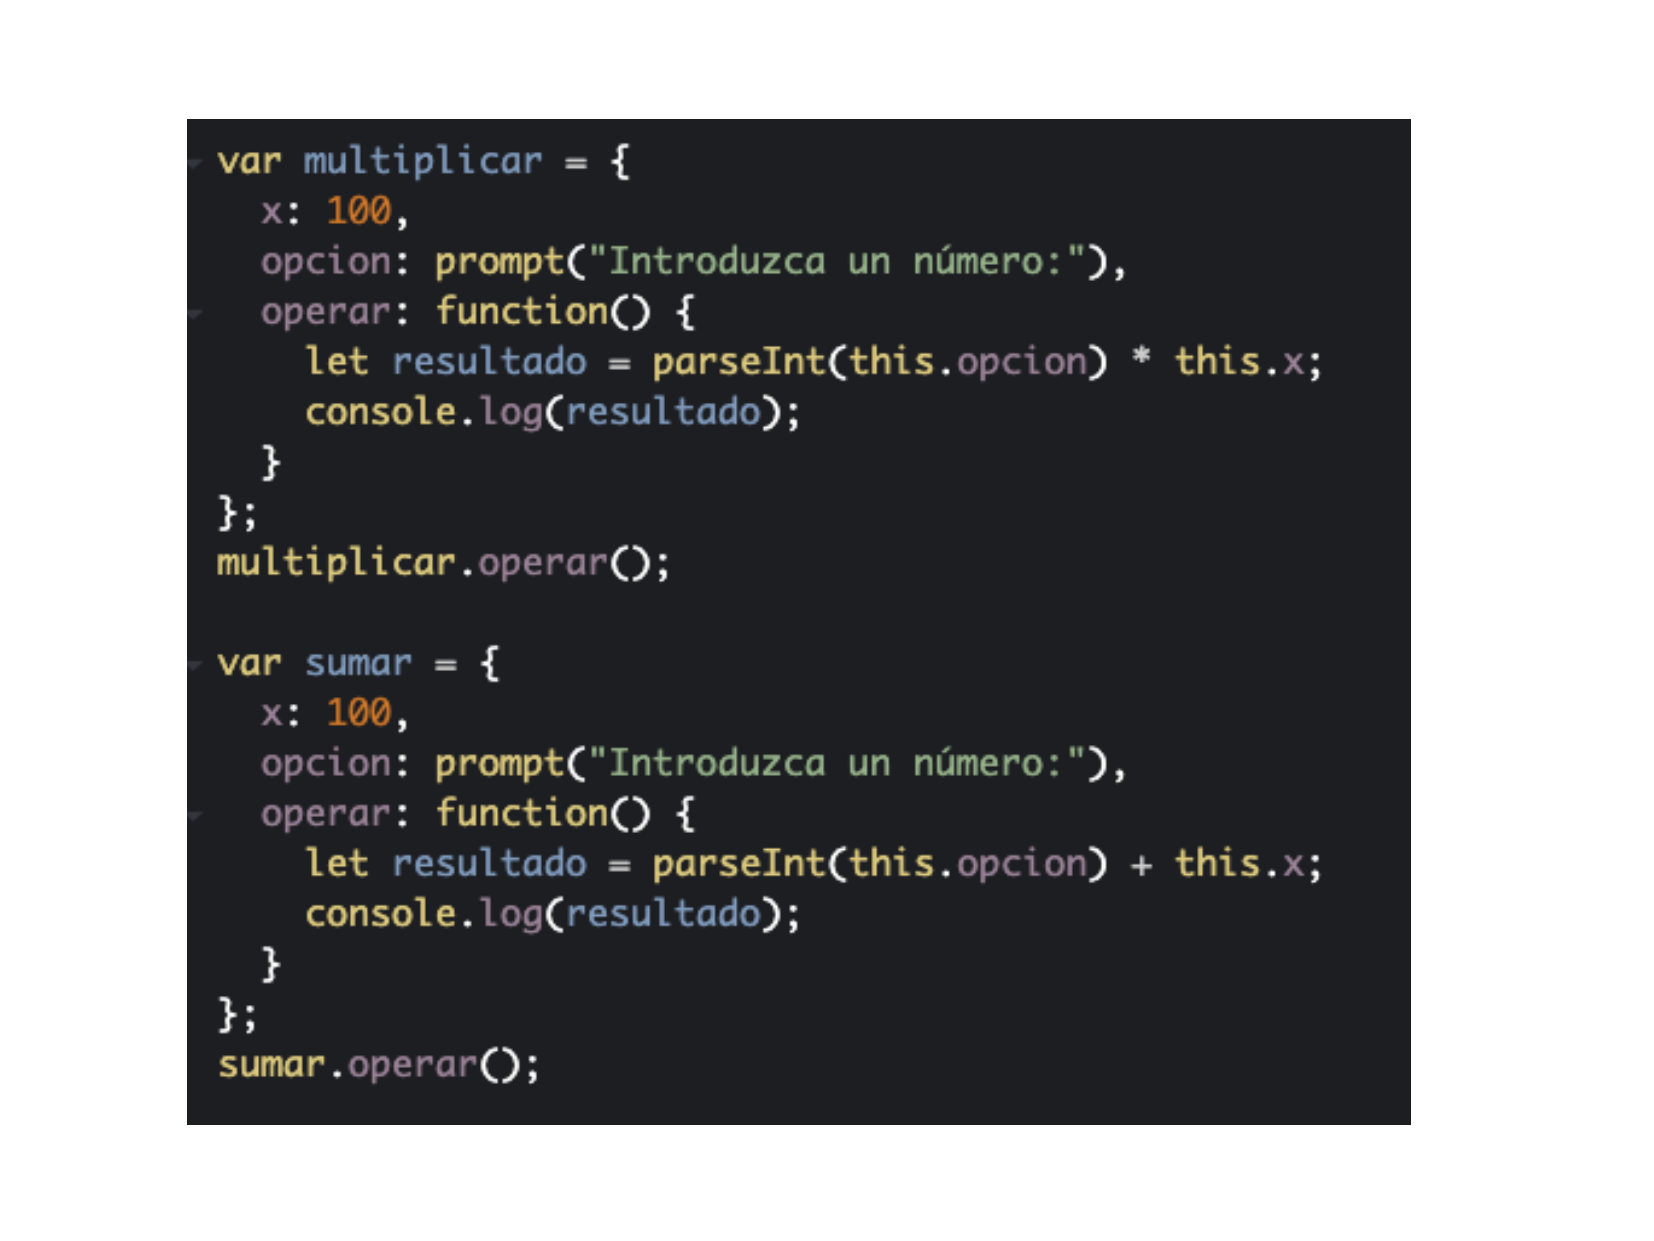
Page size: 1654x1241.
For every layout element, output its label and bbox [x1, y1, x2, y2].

picture [187, 119, 1411, 1126]
